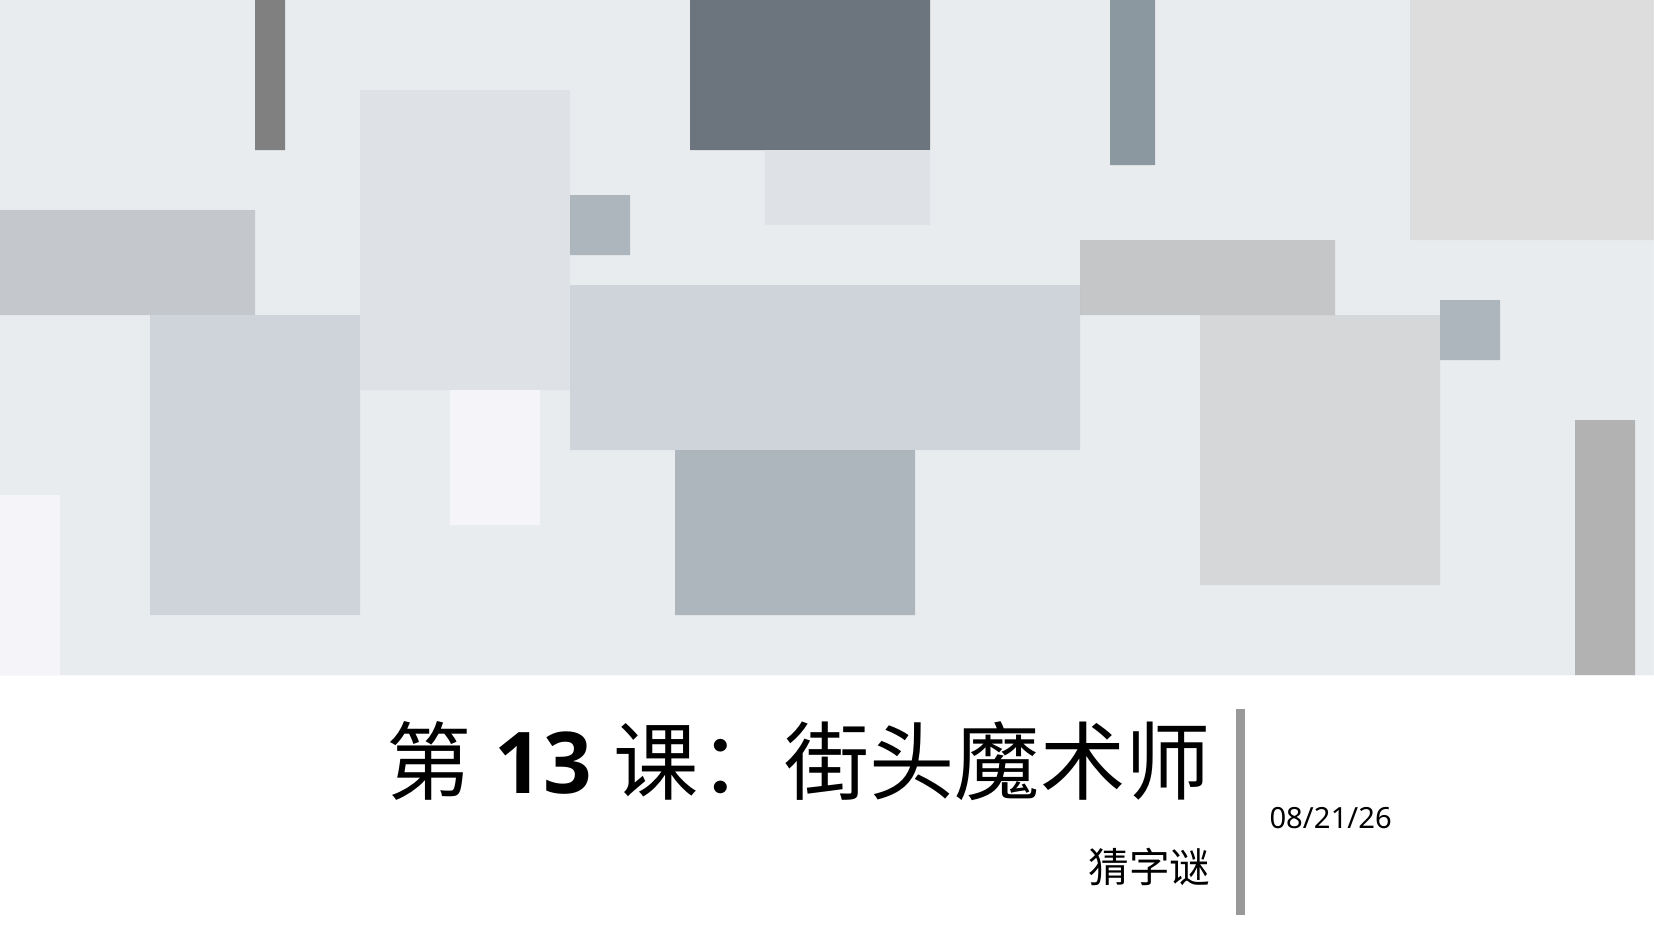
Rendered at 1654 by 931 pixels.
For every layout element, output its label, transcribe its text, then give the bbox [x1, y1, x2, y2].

title 第13课：街头魔术师 [59, 694, 1211, 819]
subtitle 猜字谜 [59, 835, 1211, 895]
